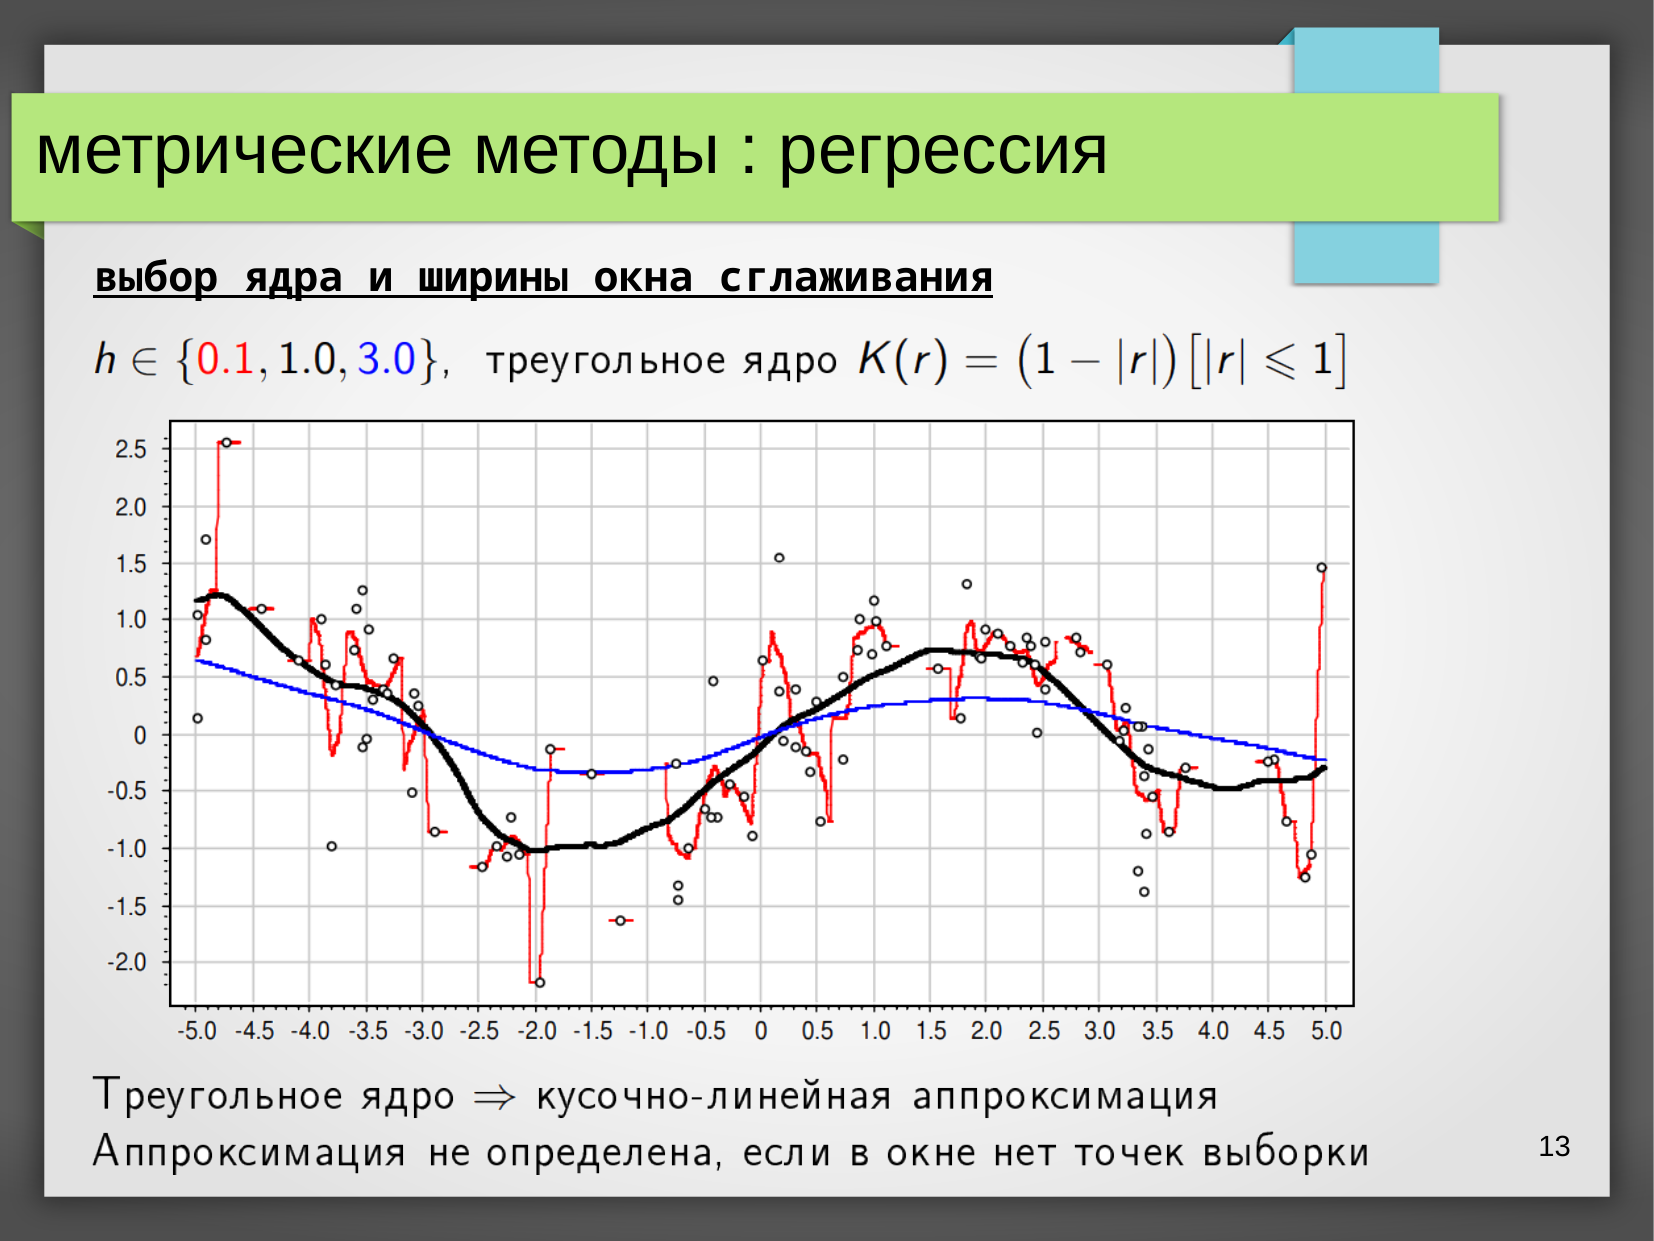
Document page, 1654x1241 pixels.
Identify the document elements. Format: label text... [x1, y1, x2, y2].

picture [0, 0, 1654, 1241]
title метрические методы : регрессия [35, 108, 1170, 190]
text_box выбор ядра и ширины окна сглаживания [93, 243, 1051, 308]
